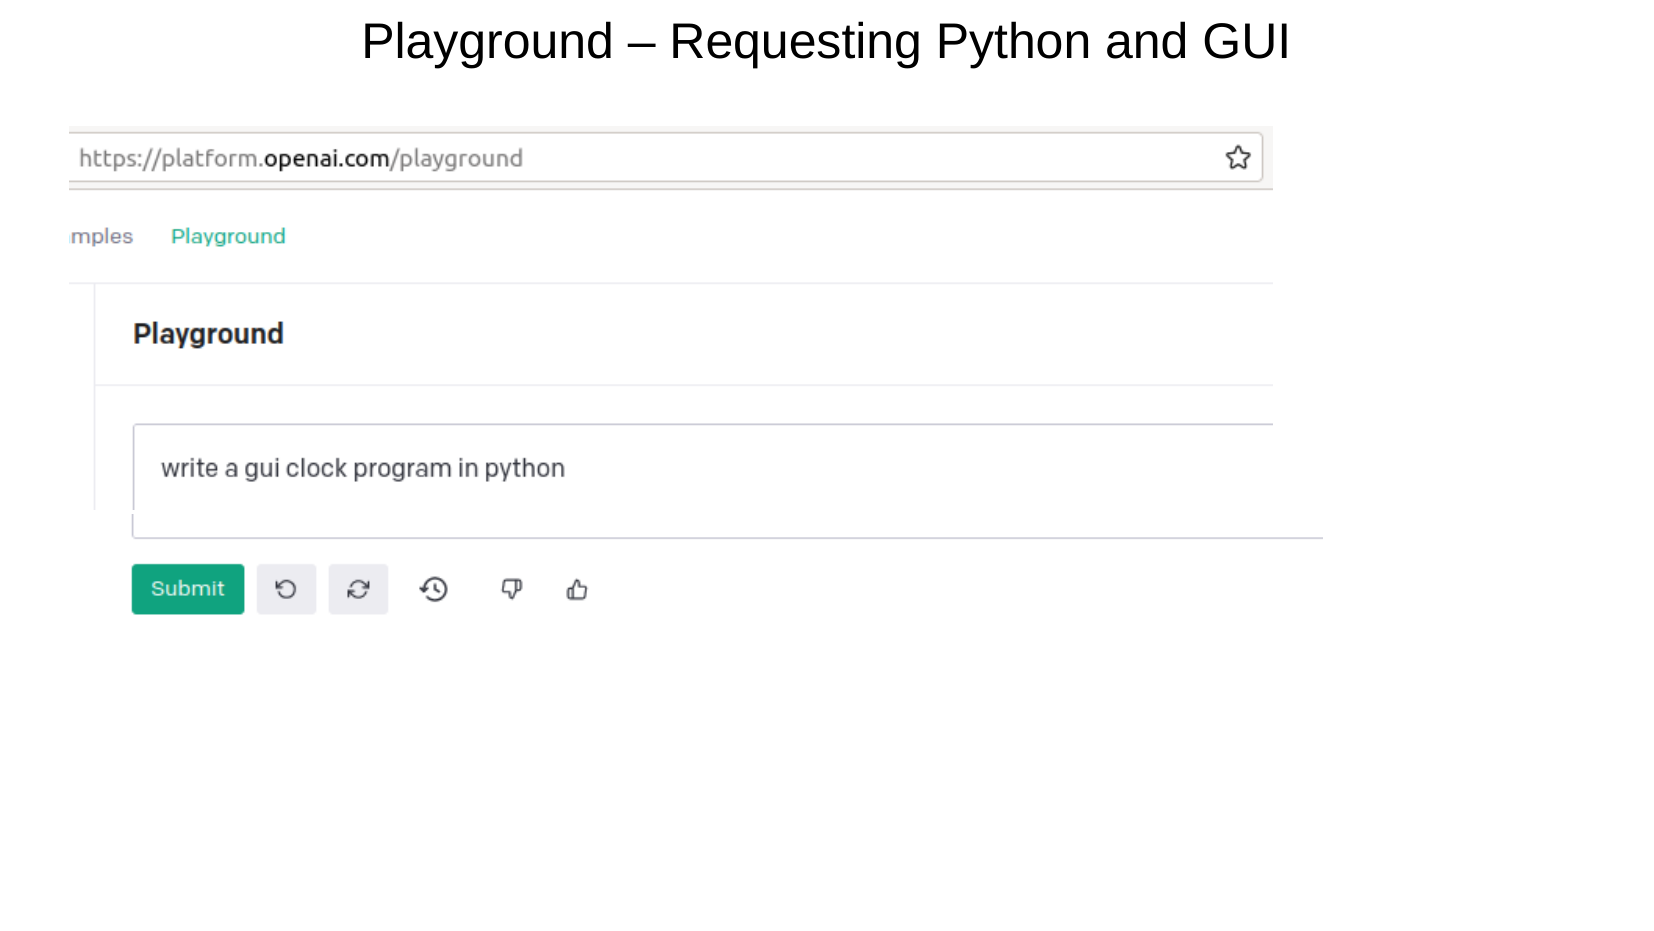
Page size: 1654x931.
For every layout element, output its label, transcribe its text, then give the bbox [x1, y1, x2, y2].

title Playground – Requesting Python and GUI [82, 1, 1571, 80]
picture [104, 514, 1323, 621]
picture [69, 126, 1273, 510]
